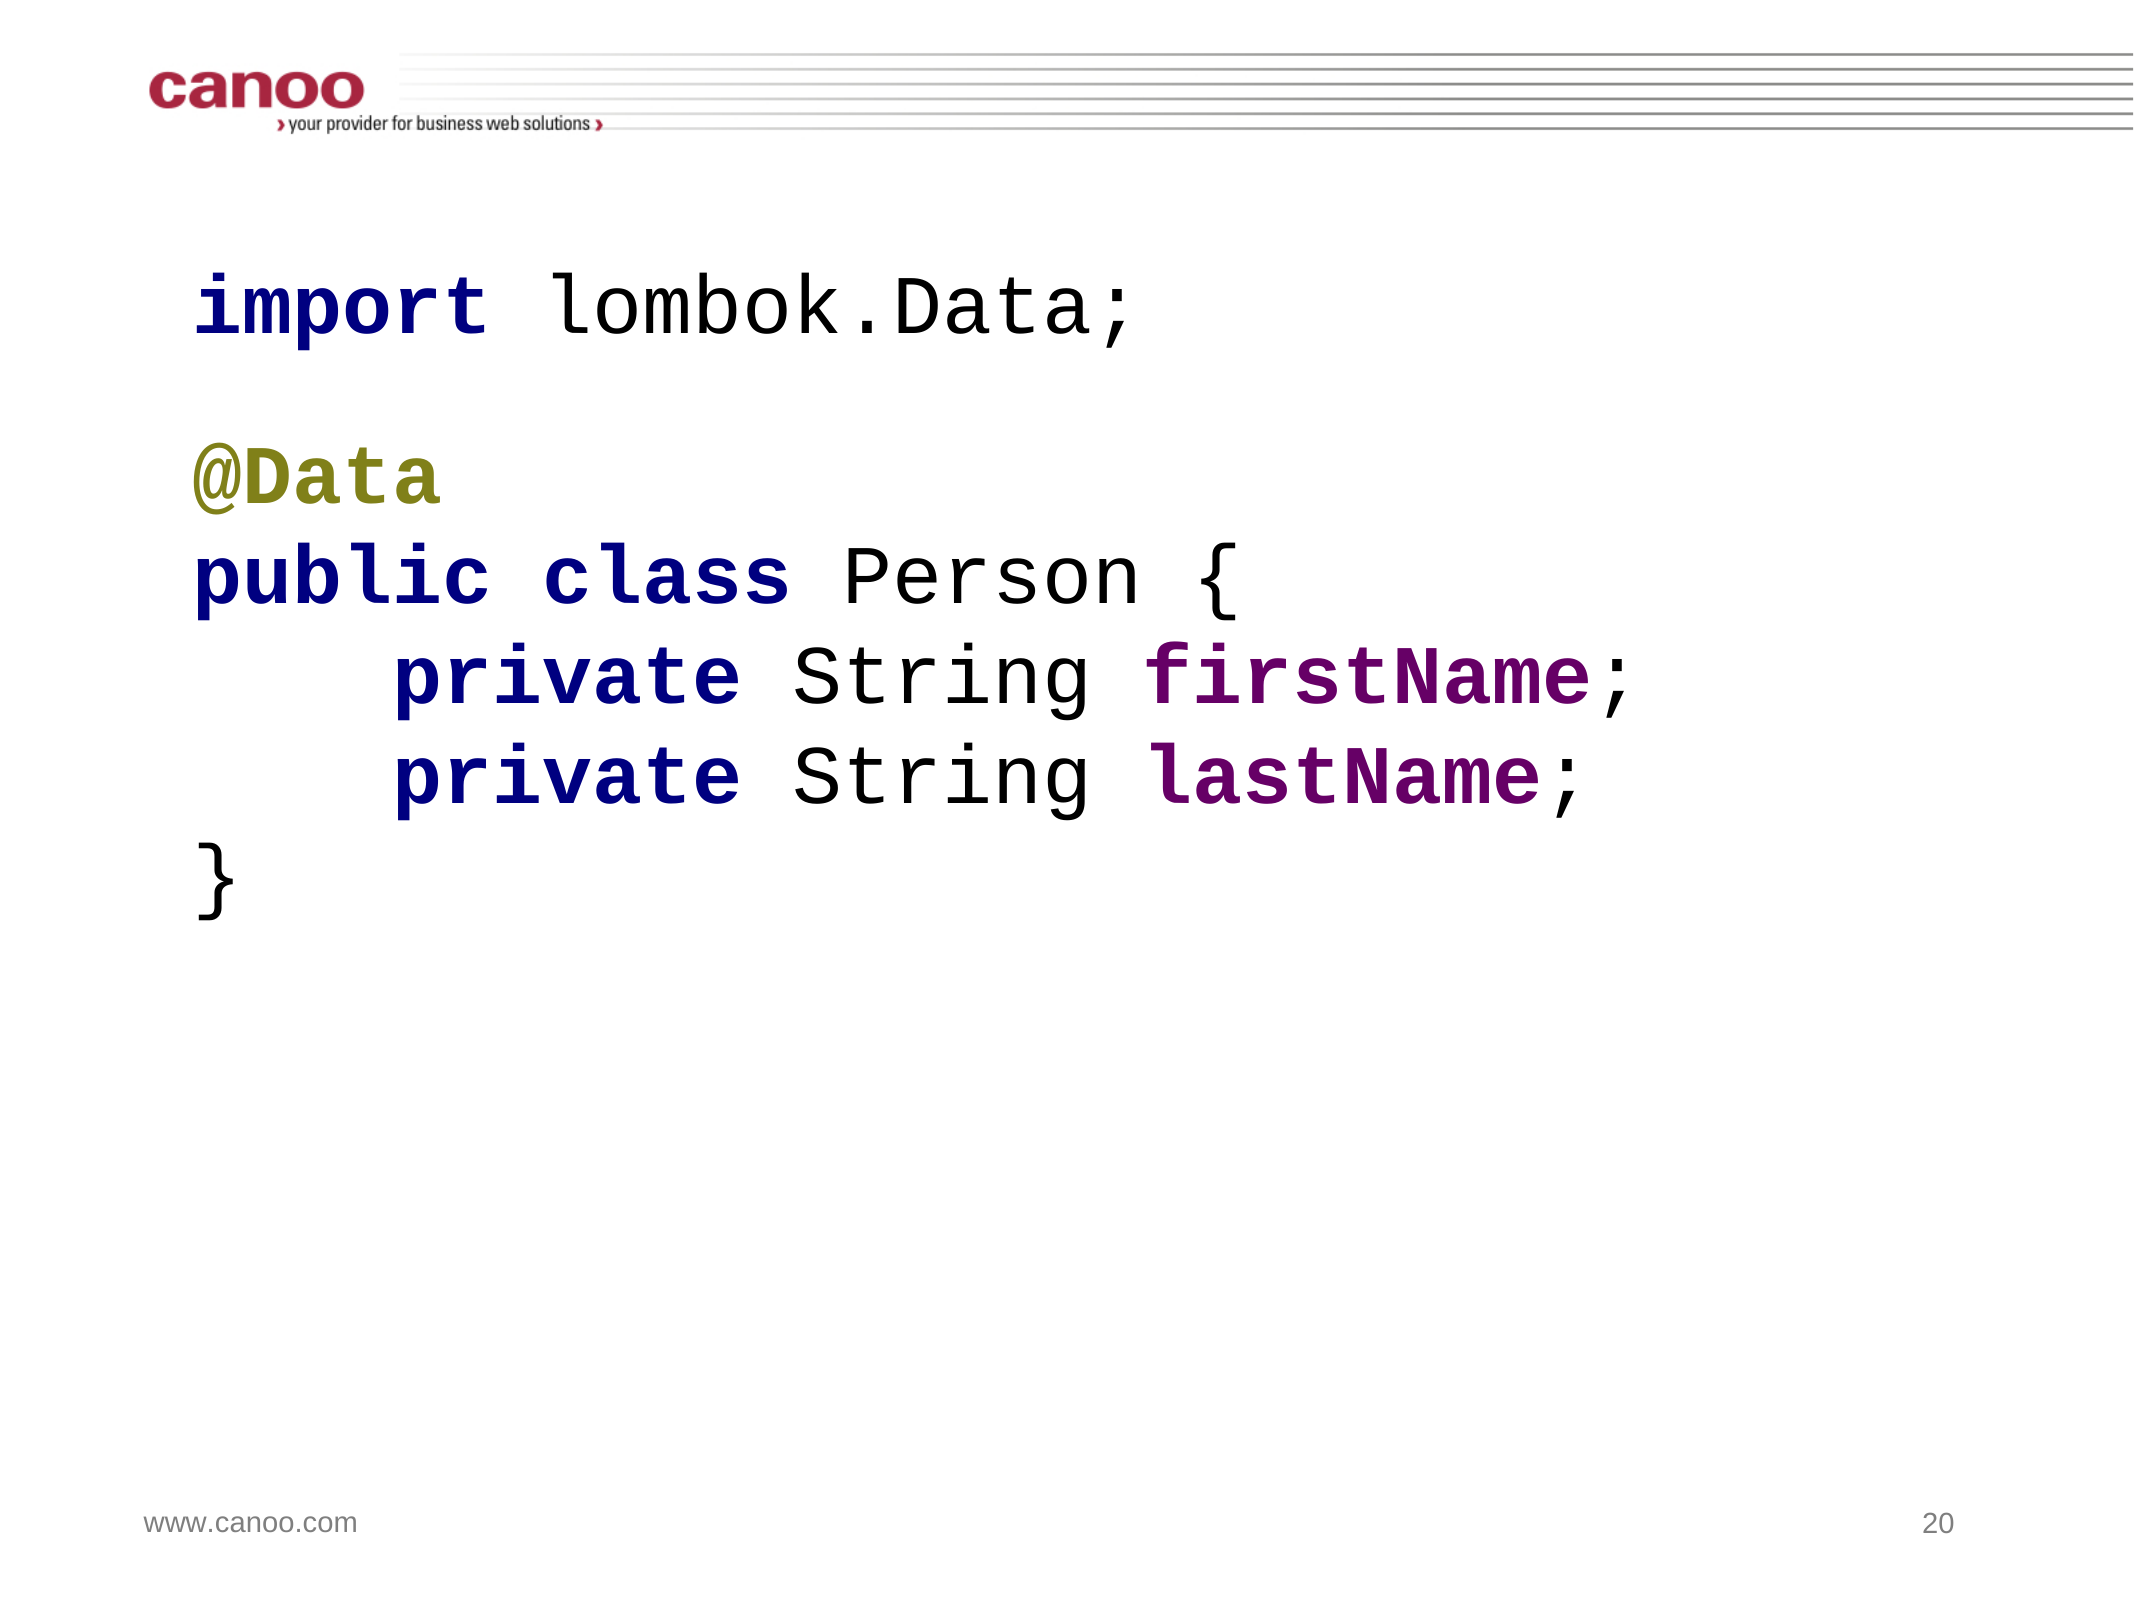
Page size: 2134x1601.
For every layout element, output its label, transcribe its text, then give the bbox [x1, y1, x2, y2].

text_box import lombok.Data; @Data public class Person { private String firstName; private String lastName; } [177, 242, 1956, 1358]
picture [0, 21, 2134, 188]
text_box <number> [1912, 1496, 1964, 1547]
